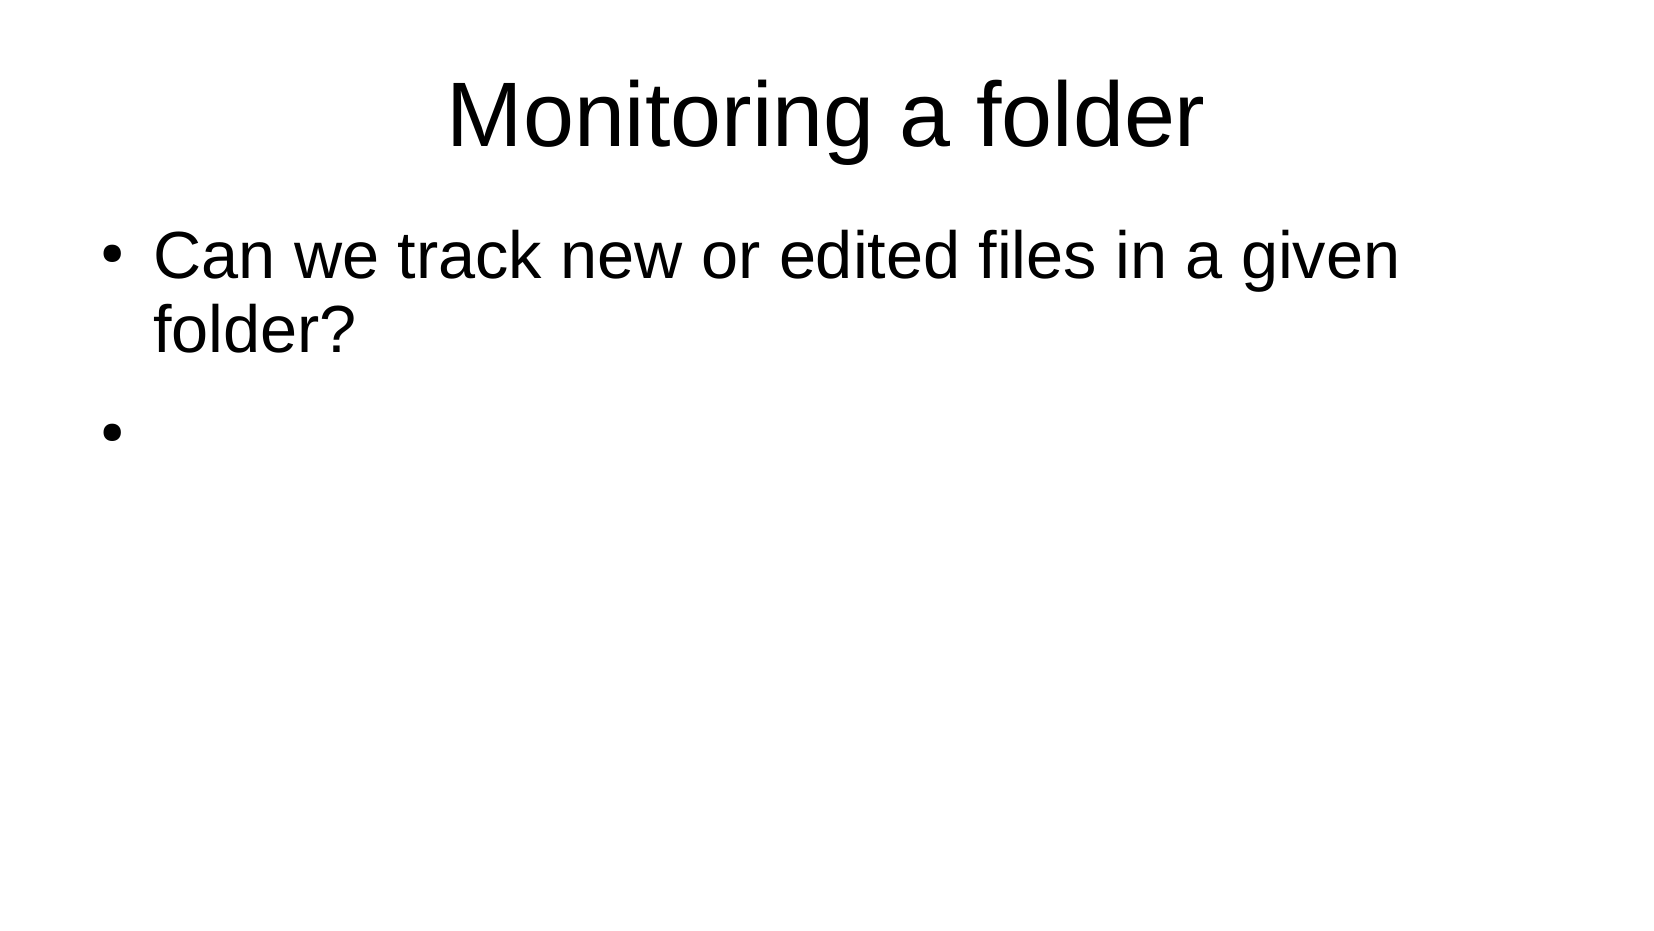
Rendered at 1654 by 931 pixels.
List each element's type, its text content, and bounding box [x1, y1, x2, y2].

title Monitoring a folder [82, 37, 1571, 193]
list Can we track new or edited files in a given folder? [82, 217, 1571, 758]
